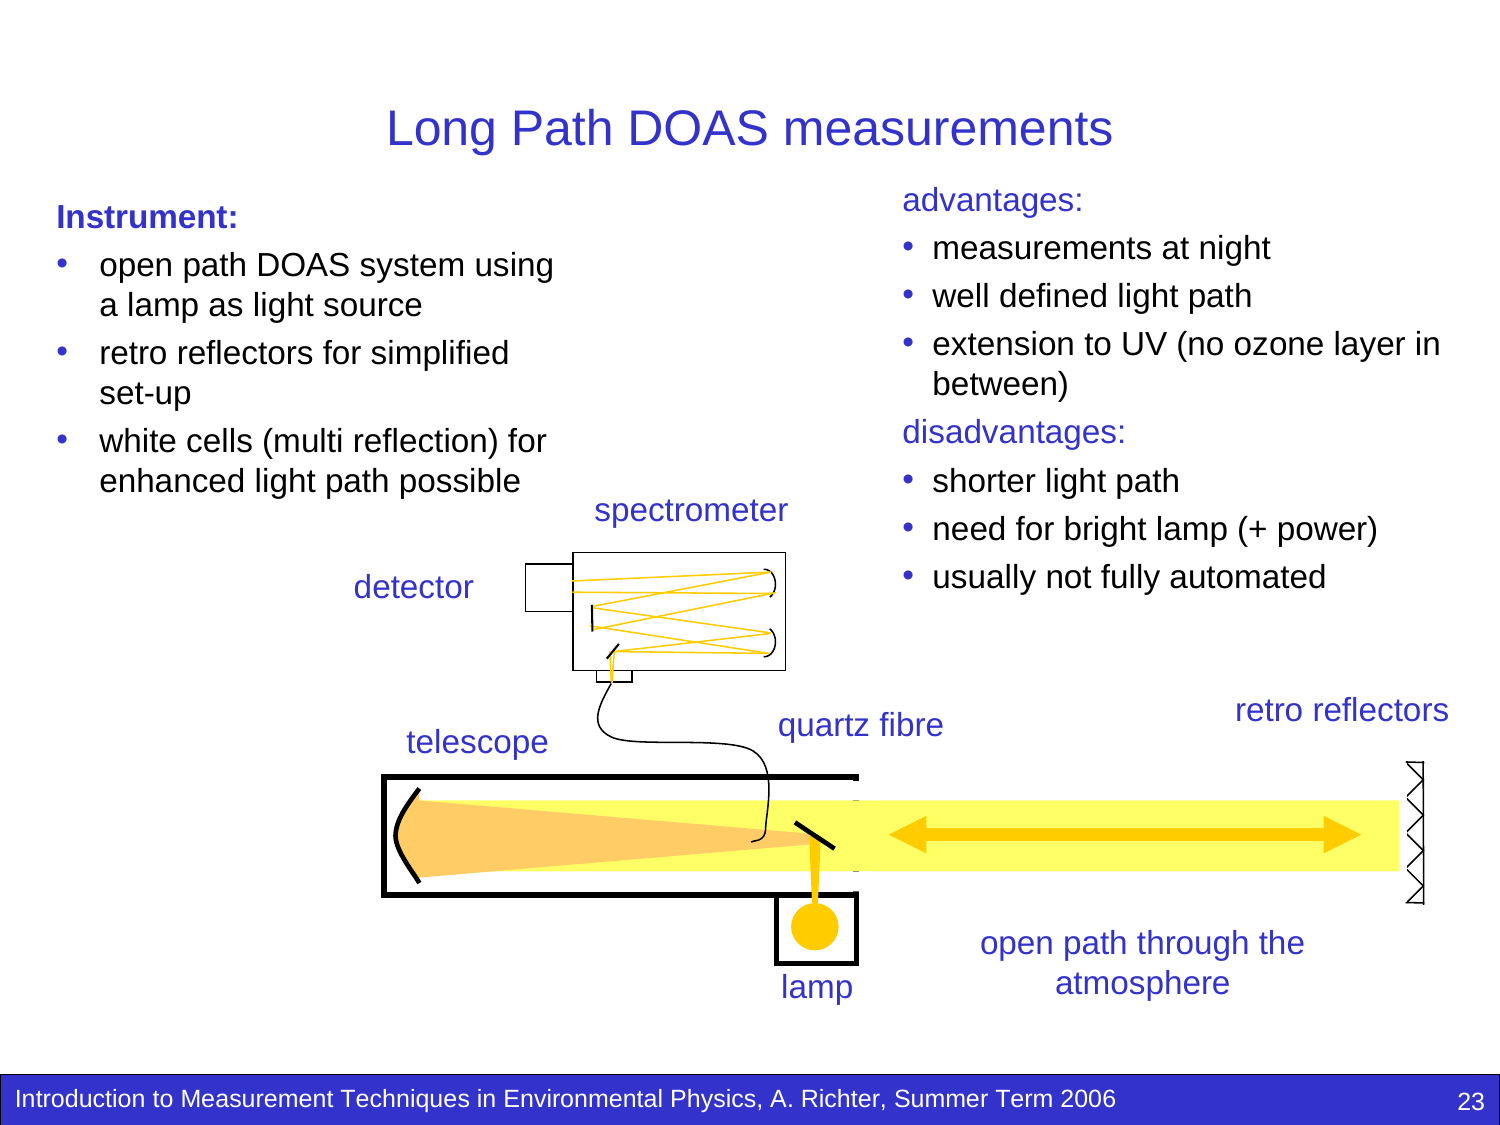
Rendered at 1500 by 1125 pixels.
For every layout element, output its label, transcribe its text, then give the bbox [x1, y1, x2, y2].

text_box lamp [779, 957, 854, 961]
text_box Instrument: open path DOAS system using a lamp as light source retro reflectors for simplified set-up white cells (multi reflection) for enhanced light path possible [41, 187, 582, 508]
text_box open path through the atmosphere [928, 913, 1358, 1009]
text_box Long Path DOAS measurements [0, 87, 1500, 163]
text_box spectrometer [571, 480, 812, 536]
text_box lamp [602, 957, 1033, 1014]
text_box retro reflectors [1216, 680, 1469, 736]
text_box advantages: measurements at night well defined light path extension to UV (no ozone layer in between) disadvantages: shorter light path need for bright lamp (+ power) usually not fully automated [887, 170, 1500, 644]
text_box quartz fibre [761, 695, 961, 752]
text_box [395, 781, 1400, 951]
text_box telescope [372, 712, 583, 768]
text_box detector [330, 557, 498, 613]
